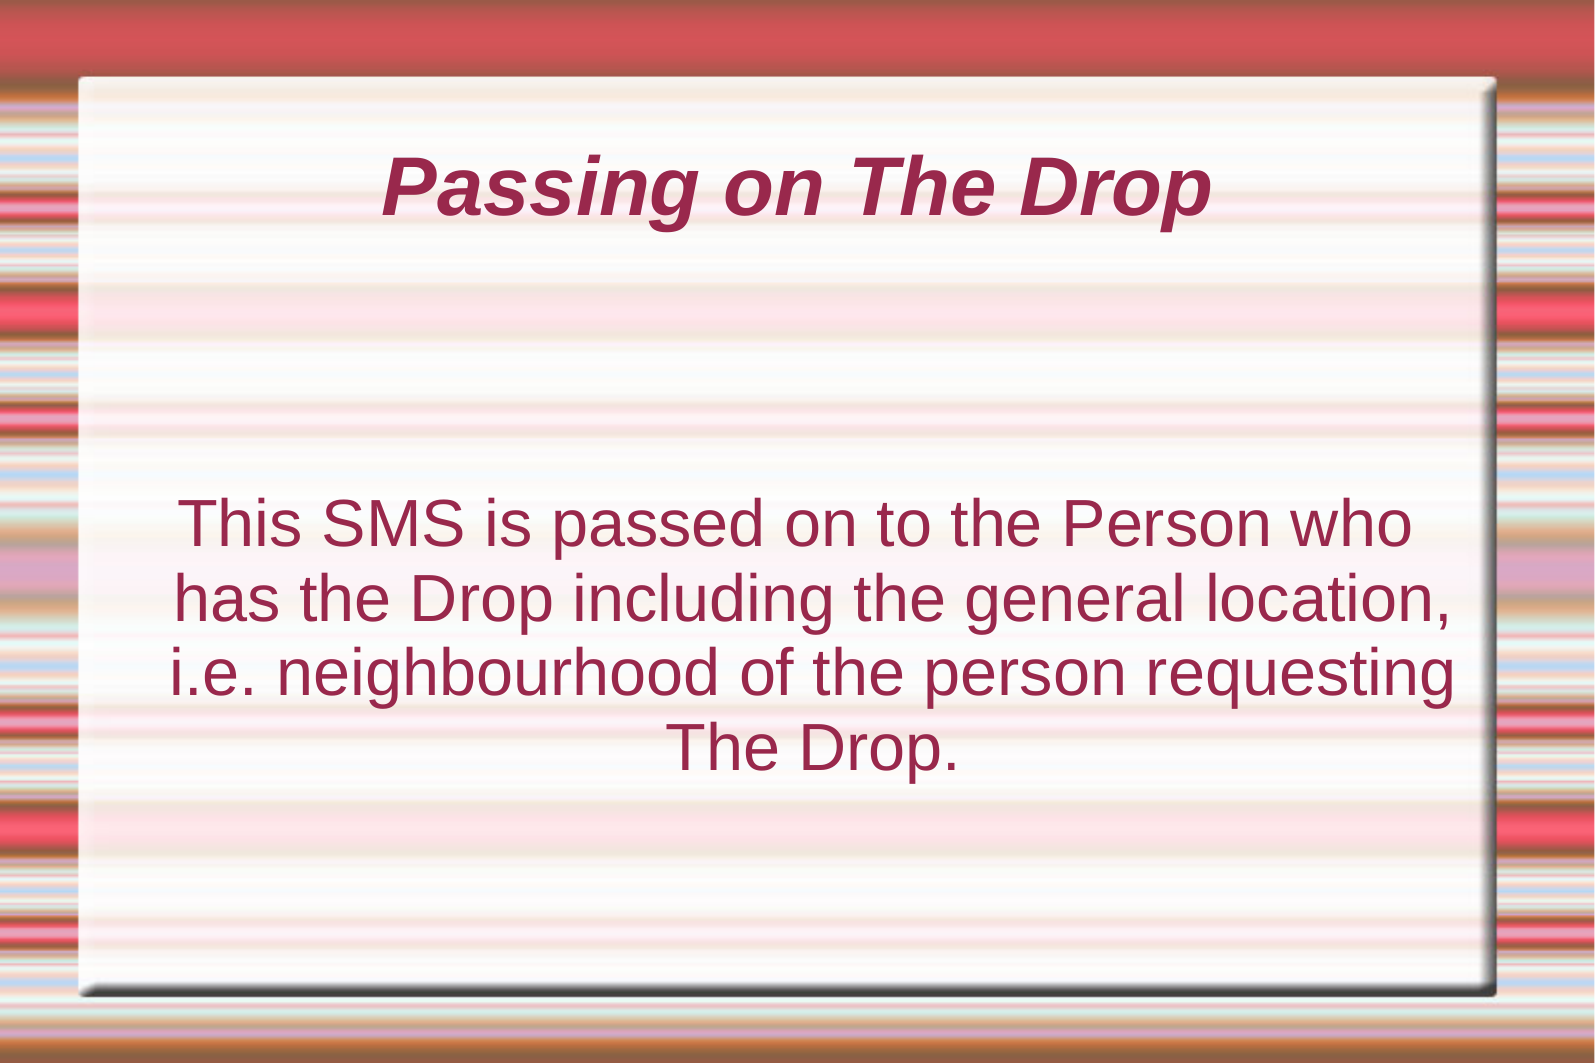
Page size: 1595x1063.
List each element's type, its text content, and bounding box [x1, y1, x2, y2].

title Passing on The Drop [117, 98, 1479, 276]
subtitle This SMS is passed on to the Person who has the Drop including the general location, i.e. neighbourhood of the person requesting The Drop. [130, 300, 1462, 971]
picture [0, 0, 1595, 1063]
